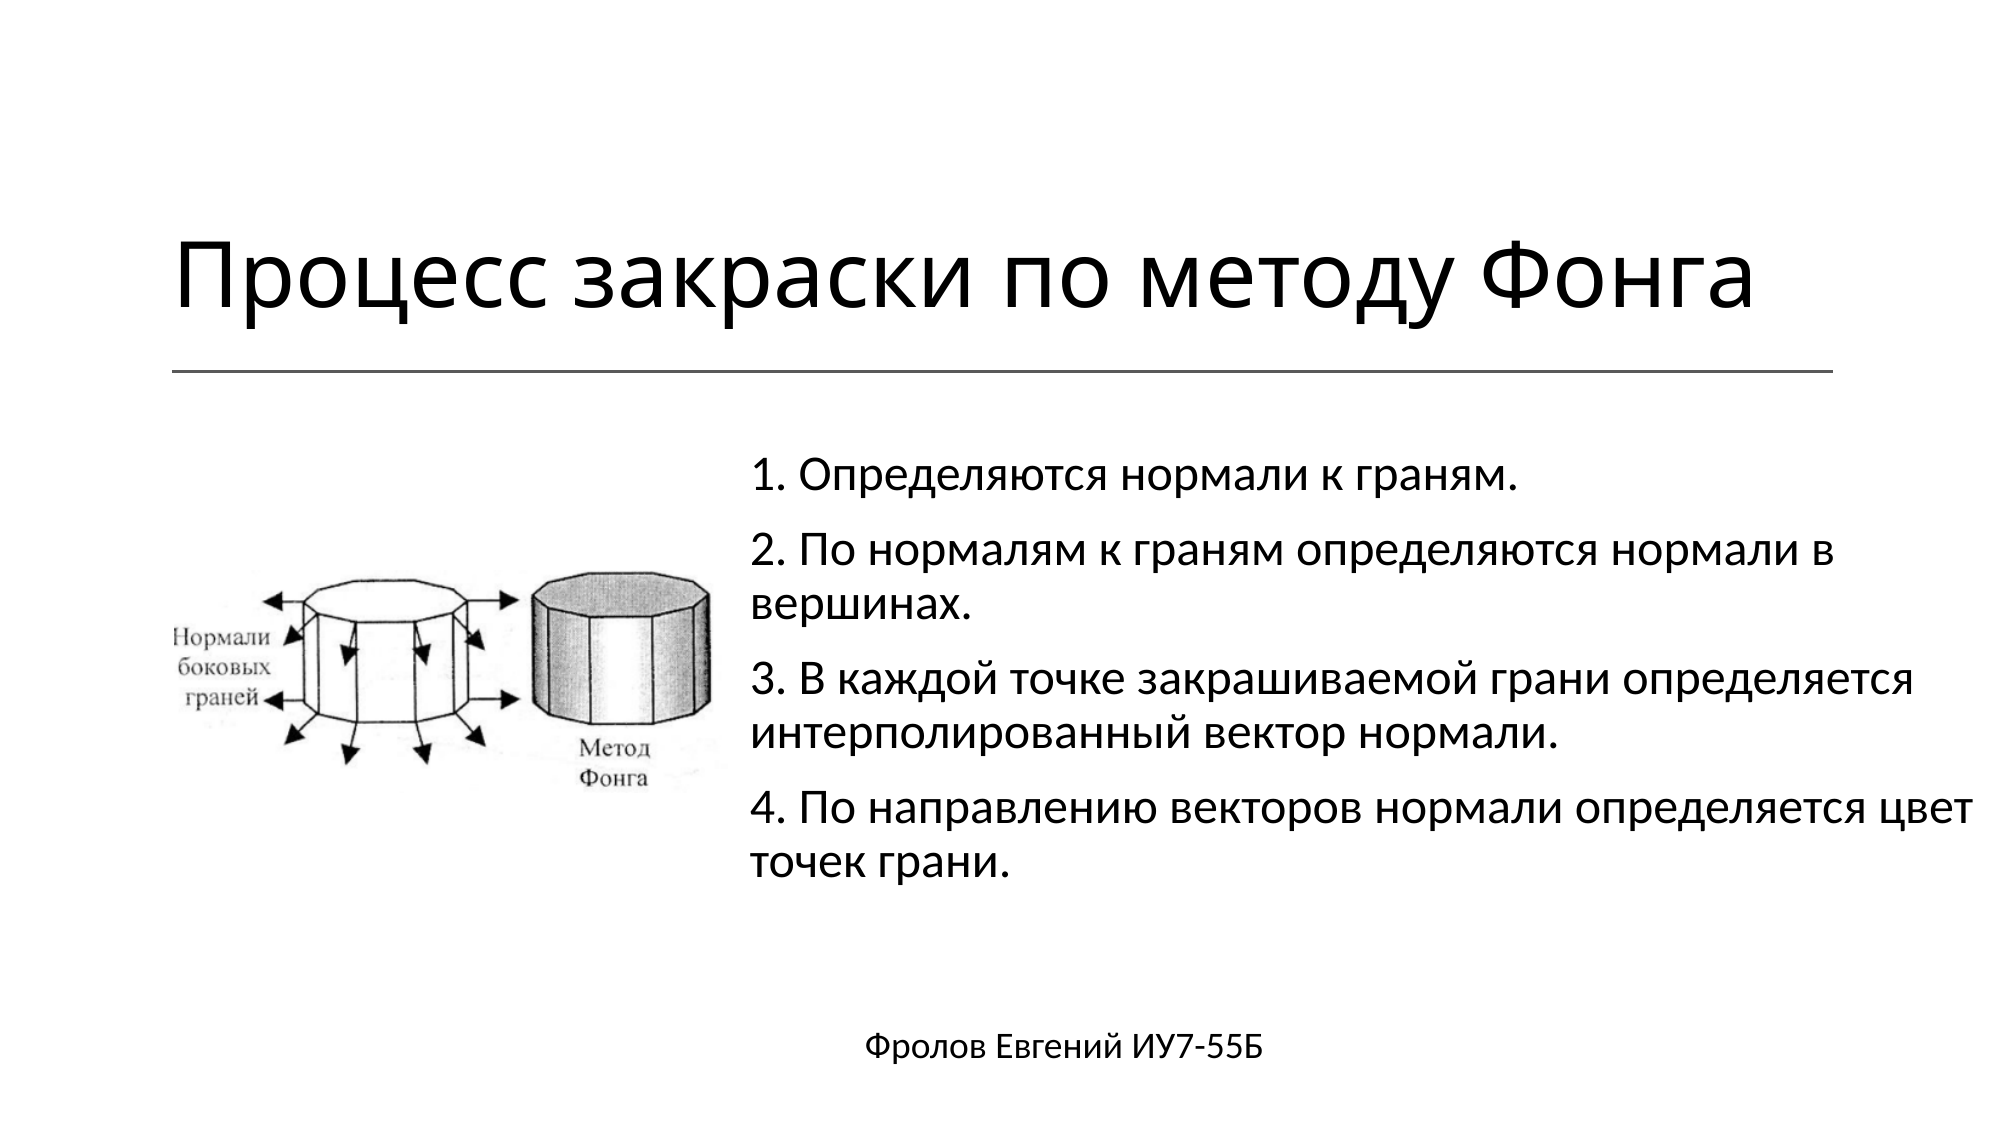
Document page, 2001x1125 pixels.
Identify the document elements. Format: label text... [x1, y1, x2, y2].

title Процесс закраски по методу Фонга [157, 160, 1895, 335]
list 1. Определяются нормали к граням. 2. По нормалям к граням определяются нормали в вершинах. 3. В каждой точке закрашиваемой грани определяется интерполированный вектор нормали. 4. По направлению векторов нормали определяется цвет точек грани. [734, 440, 2000, 968]
picture [174, 570, 728, 793]
text_box Фролов Евгений ИУ7-55Б [0, 1018, 2000, 1121]
